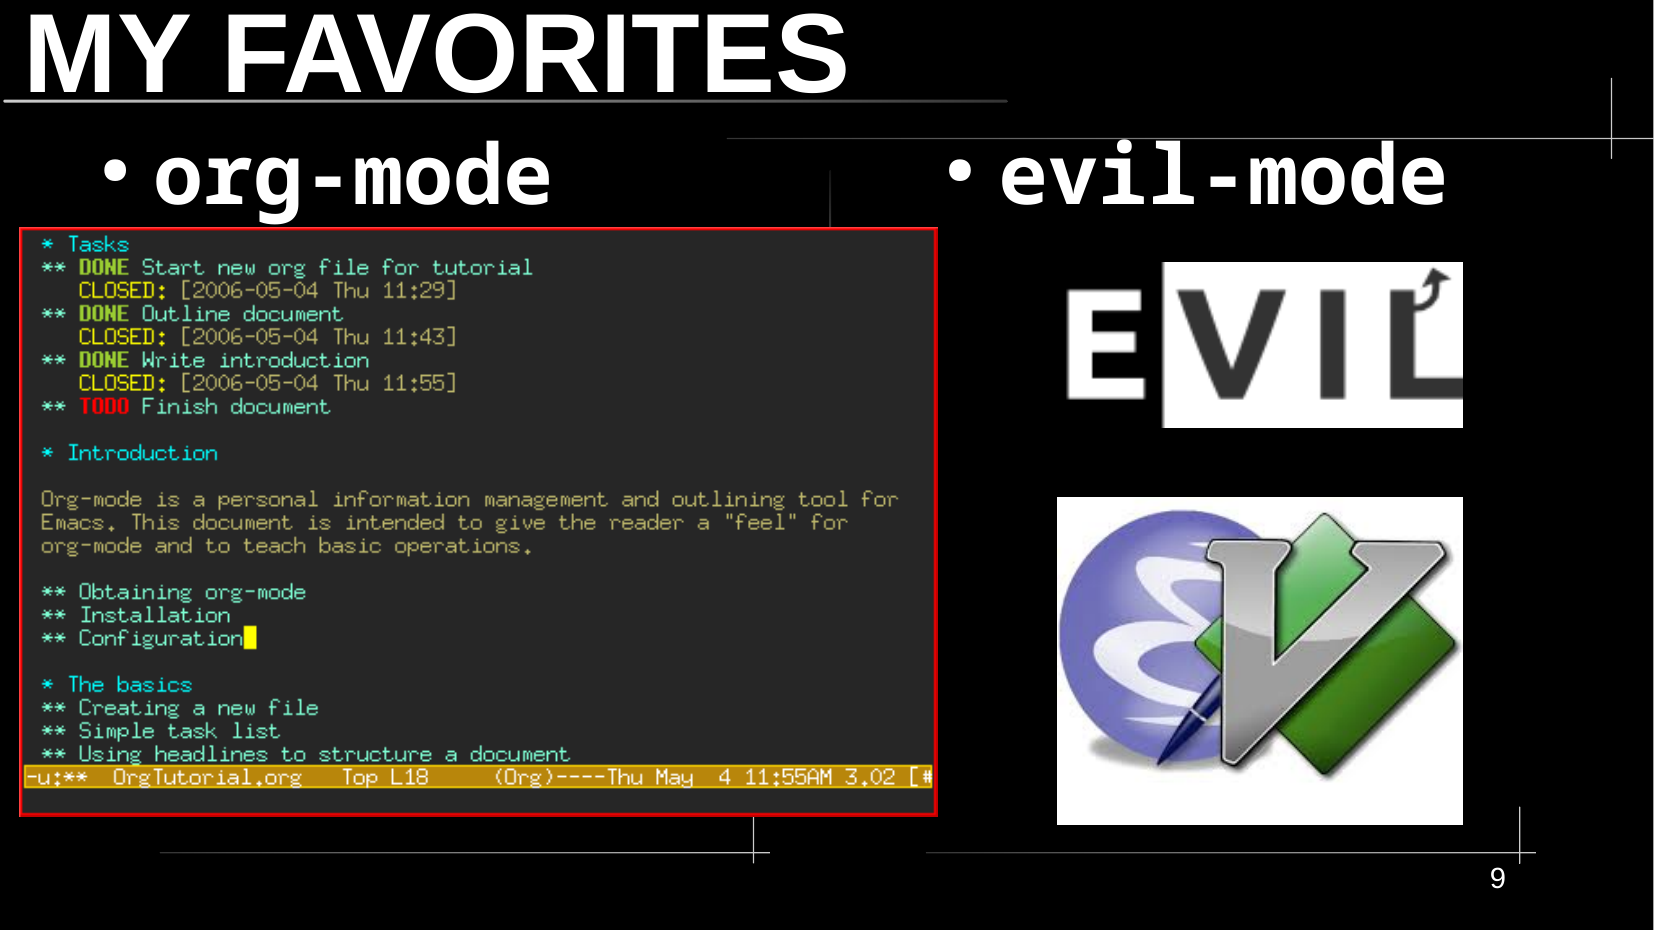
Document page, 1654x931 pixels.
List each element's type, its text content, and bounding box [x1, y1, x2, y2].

picture [19, 227, 938, 818]
title MY FAVORITES [23, 0, 1589, 116]
list evil-mode [927, 115, 1654, 656]
list org-mode [82, 115, 809, 227]
picture [1044, 262, 1463, 428]
picture [1057, 497, 1463, 826]
